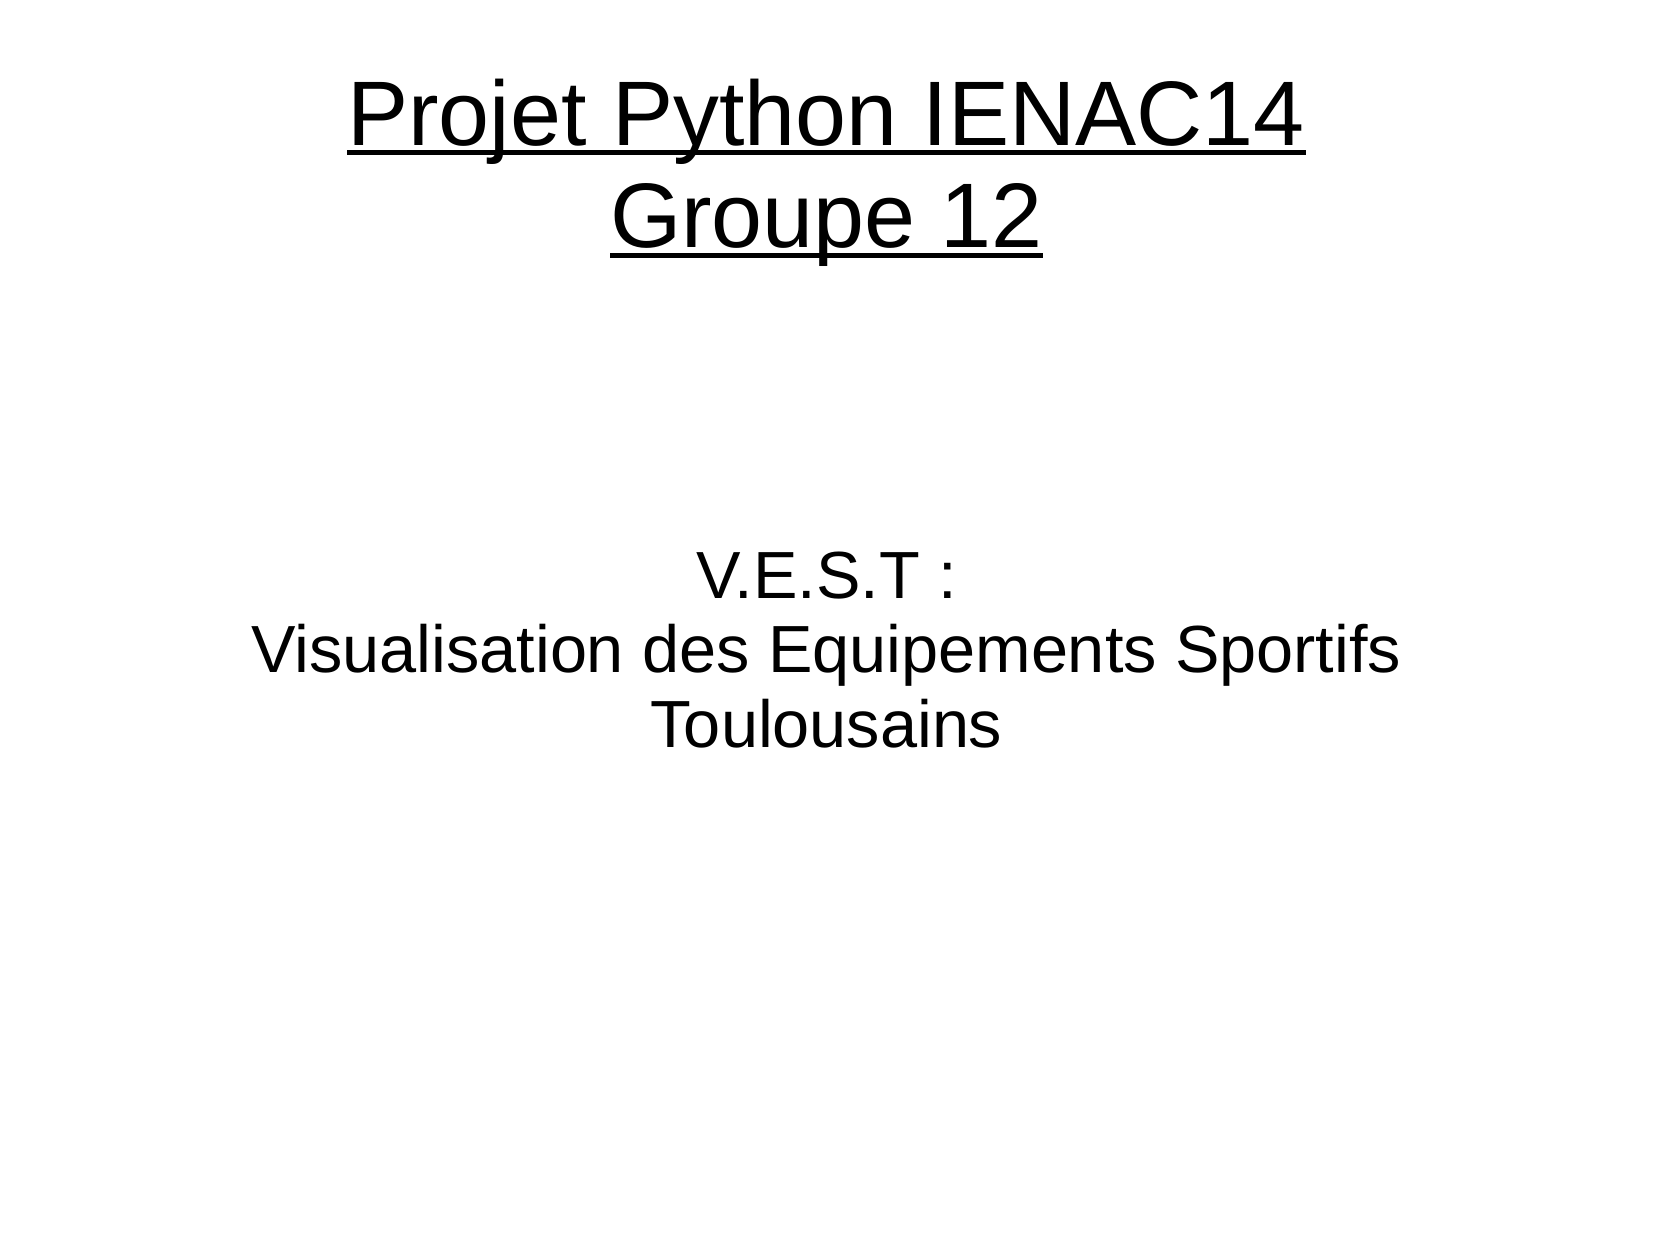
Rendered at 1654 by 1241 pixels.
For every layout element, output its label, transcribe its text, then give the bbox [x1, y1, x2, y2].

subtitle V.E.S.T : Visualisation des Equipements Sportifs Toulousains [82, 290, 1571, 1010]
title Projet Python IENAC14 Groupe 12 [82, 61, 1571, 269]
